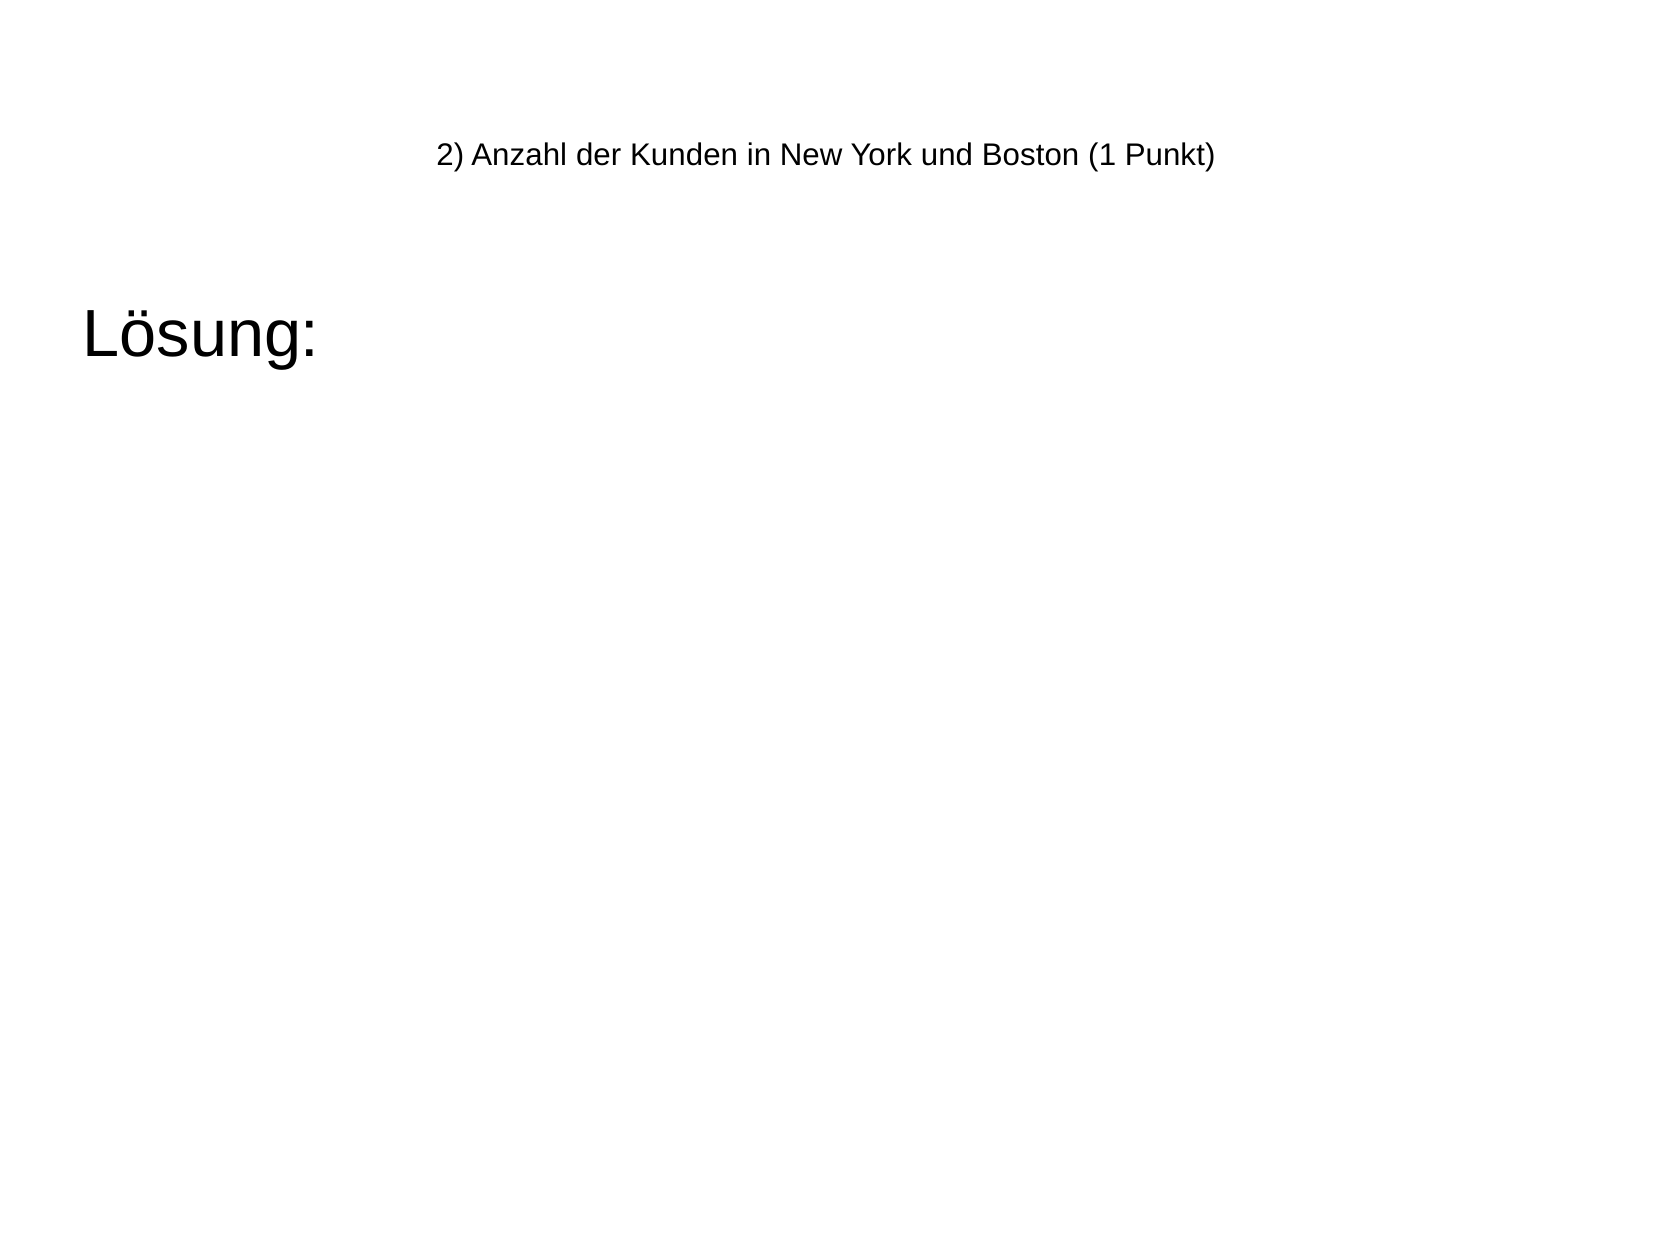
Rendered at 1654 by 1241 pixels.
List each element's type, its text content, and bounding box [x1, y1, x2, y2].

list Lösung: [82, 290, 1571, 1109]
title 2) Anzahl der Kunden in New York und Boston (1 Punkt) [82, 49, 1571, 257]
